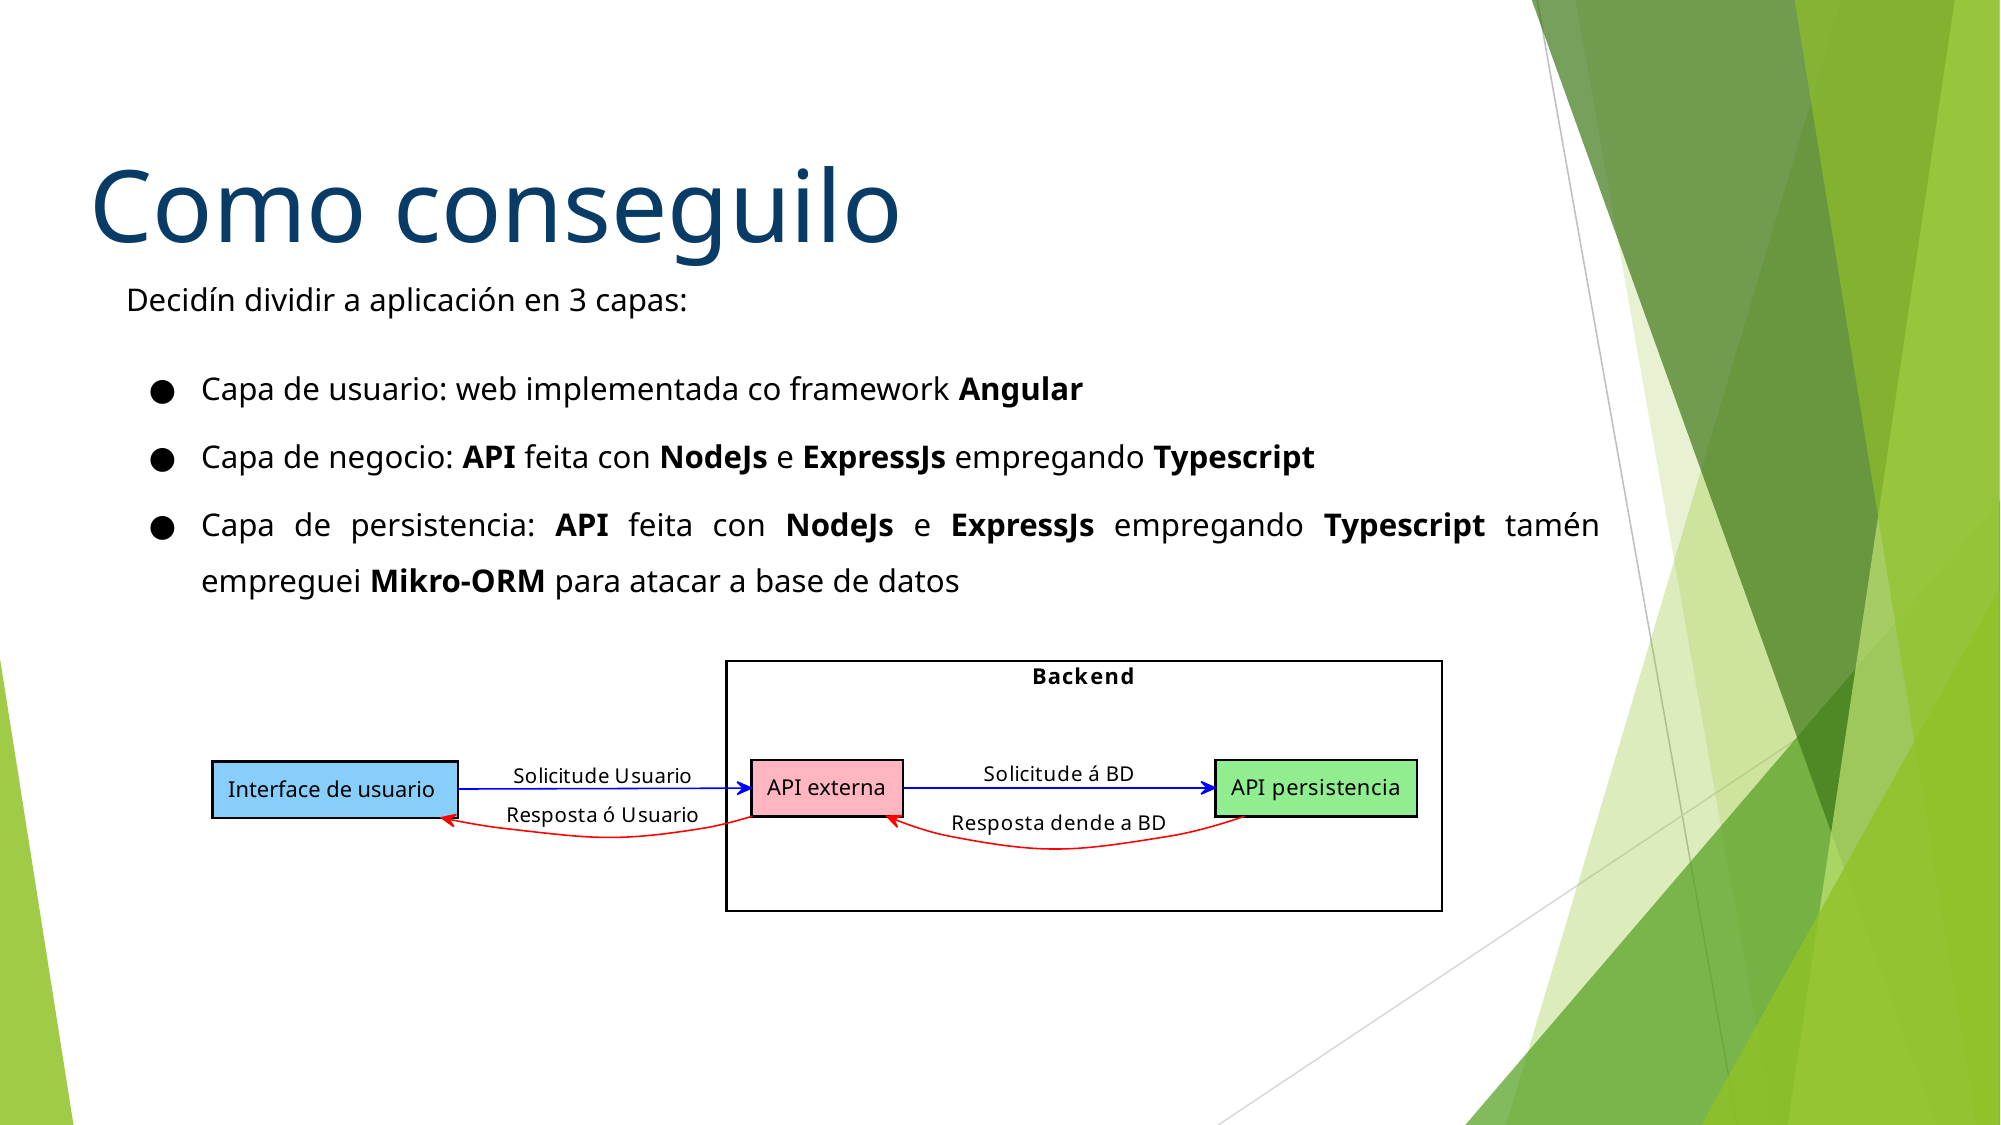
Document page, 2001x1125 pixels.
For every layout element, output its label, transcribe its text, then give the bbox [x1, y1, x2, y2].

subtitle Decidín dividir a aplicación en 3 capas: Capa de usuario: web implementada co framework Angular Capa de negocio: API feita con NodeJs e ExpressJs empregando Typescript Capa de persistencia: API feita con NodeJs e ExpressJs empregando Typescript tamén empreguei Mikro-ORM para atacar a base de datos [111, 280, 1616, 1075]
title Como conseguilo [89, 94, 1501, 312]
picture [200, 649, 1462, 931]
